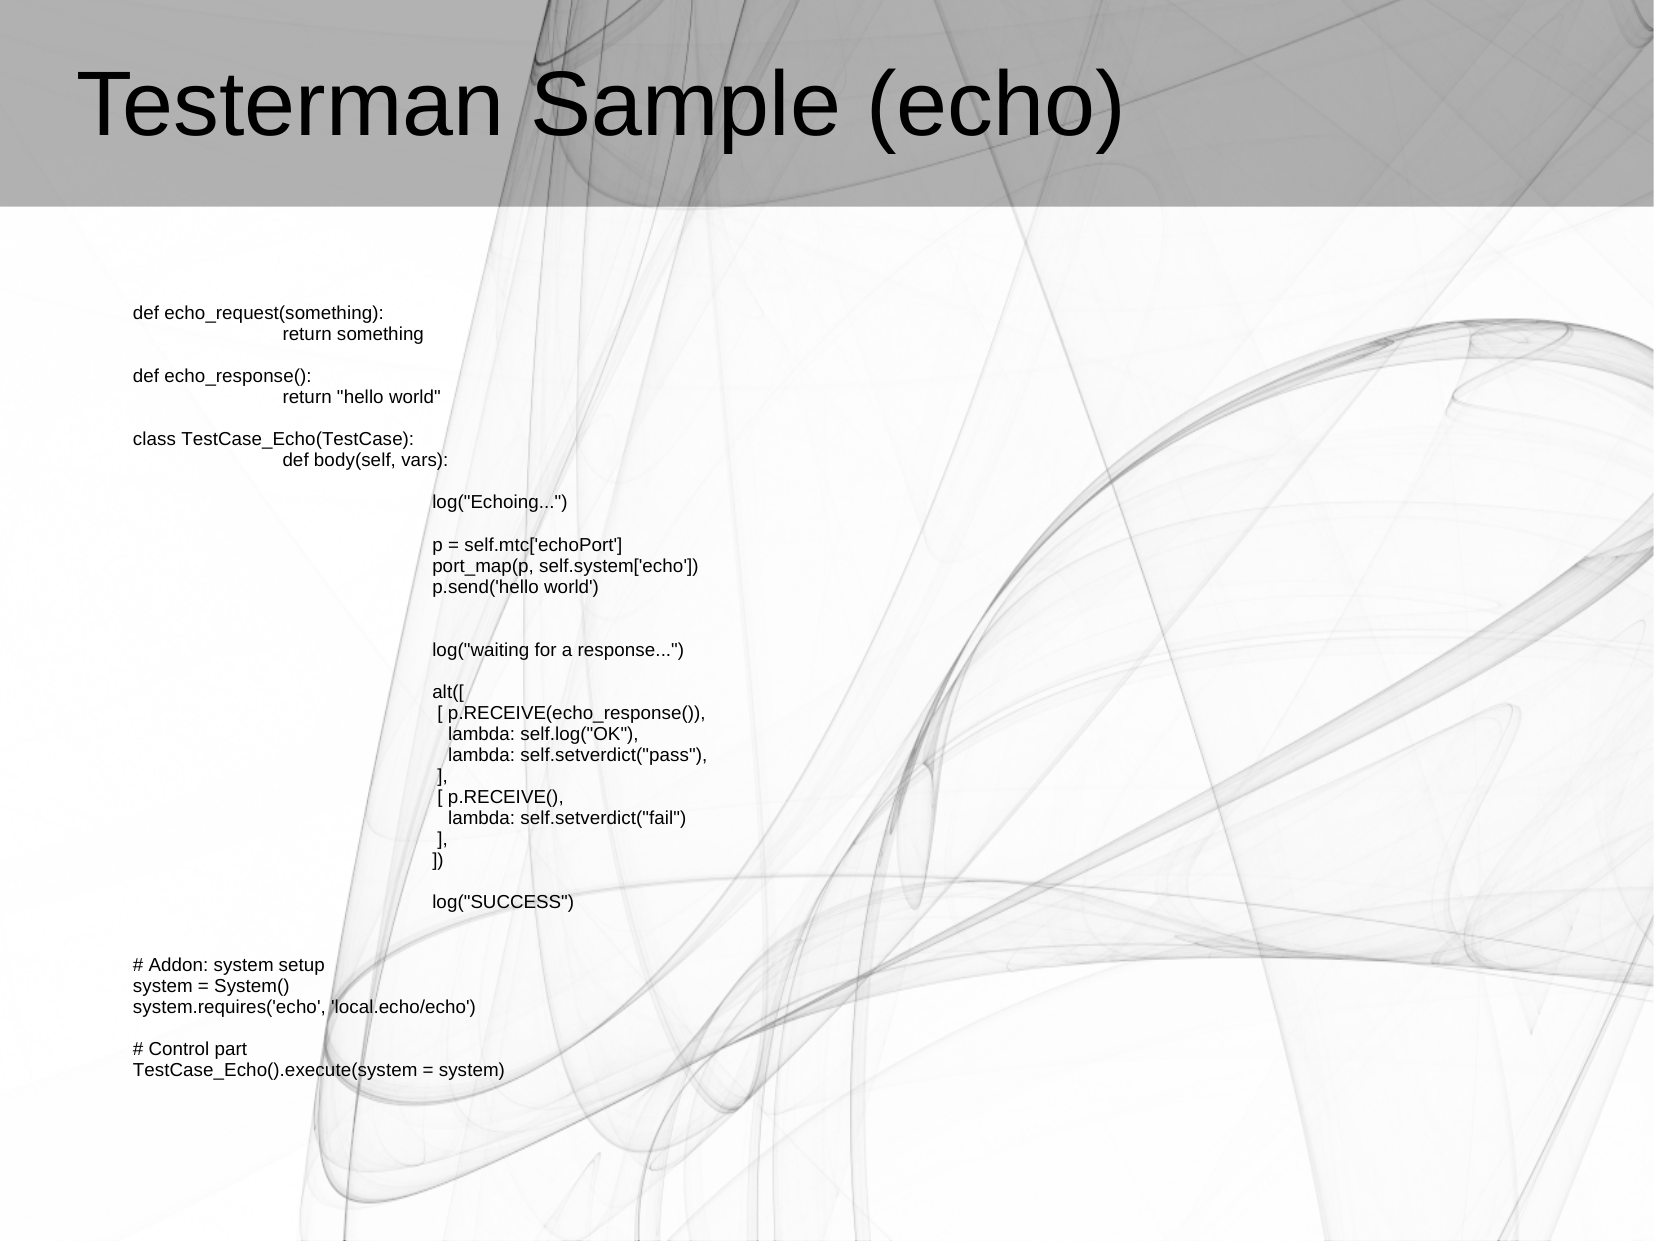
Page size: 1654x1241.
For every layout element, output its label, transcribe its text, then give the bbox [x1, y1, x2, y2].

text_box def echo_request(something): return something def echo_response(): return "hello world" class TestCase_Echo(TestCase): def body(self, vars): log("Echoing...") p = self.mtc['echoPort'] port_map(p, self.system['echo']) p.send('hello world') log("waiting for a response...") alt([ [ p.RECEIVE(echo_response()), lambda: self.log("OK"), lambda: self.setverdict("pass"), ], [ p.RECEIVE(), lambda: self.setverdict("fail") ], ]) log("SUCCESS") # Addon: system setup system = System() system.requires('echo', 'local.echo/echo') # Control part TestCase_Echo().execute(system = system) [118, 295, 857, 1110]
title Testerman Sample (echo) [76, 7, 1565, 200]
